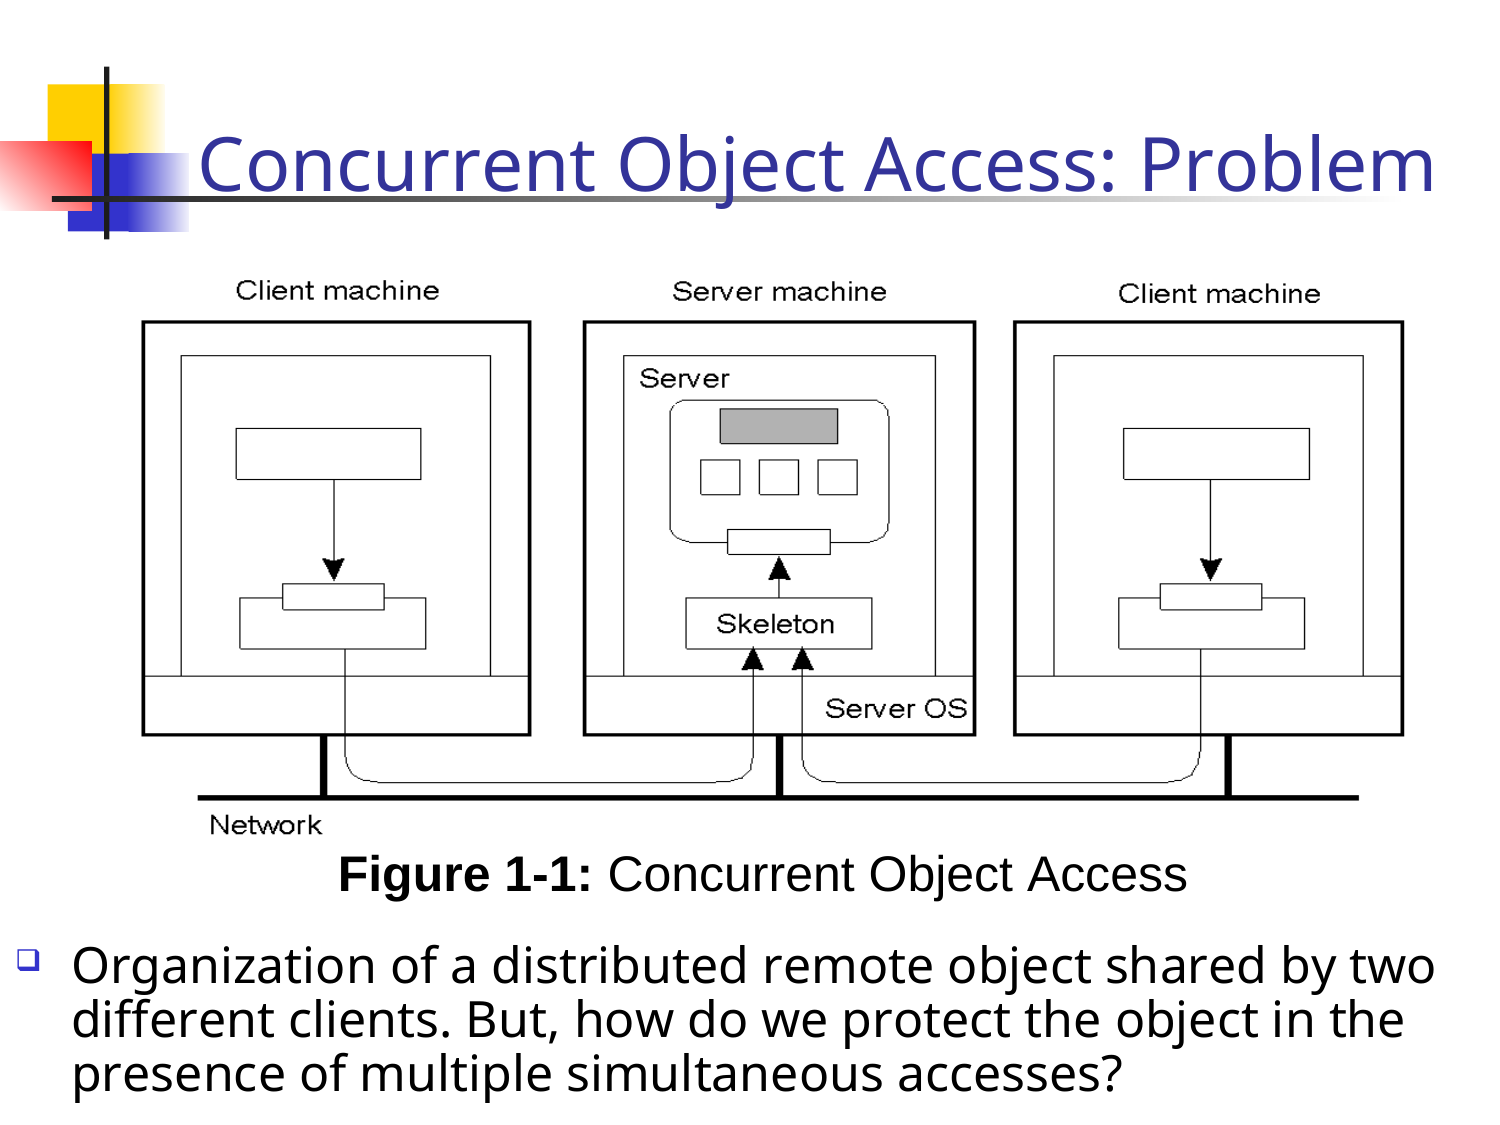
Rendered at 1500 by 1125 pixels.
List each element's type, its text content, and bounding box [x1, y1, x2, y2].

text_box Organization of a distributed remote object shared by two different clients. But, how do we protect the object in the presence of multiple simultaneous accesses? [0, 933, 1500, 1125]
text_box Figure 1-1: Concurrent Object Access [322, 834, 1221, 910]
picture [112, 255, 1432, 851]
text_box Concurrent Object Access: Problem [183, 76, 1462, 215]
